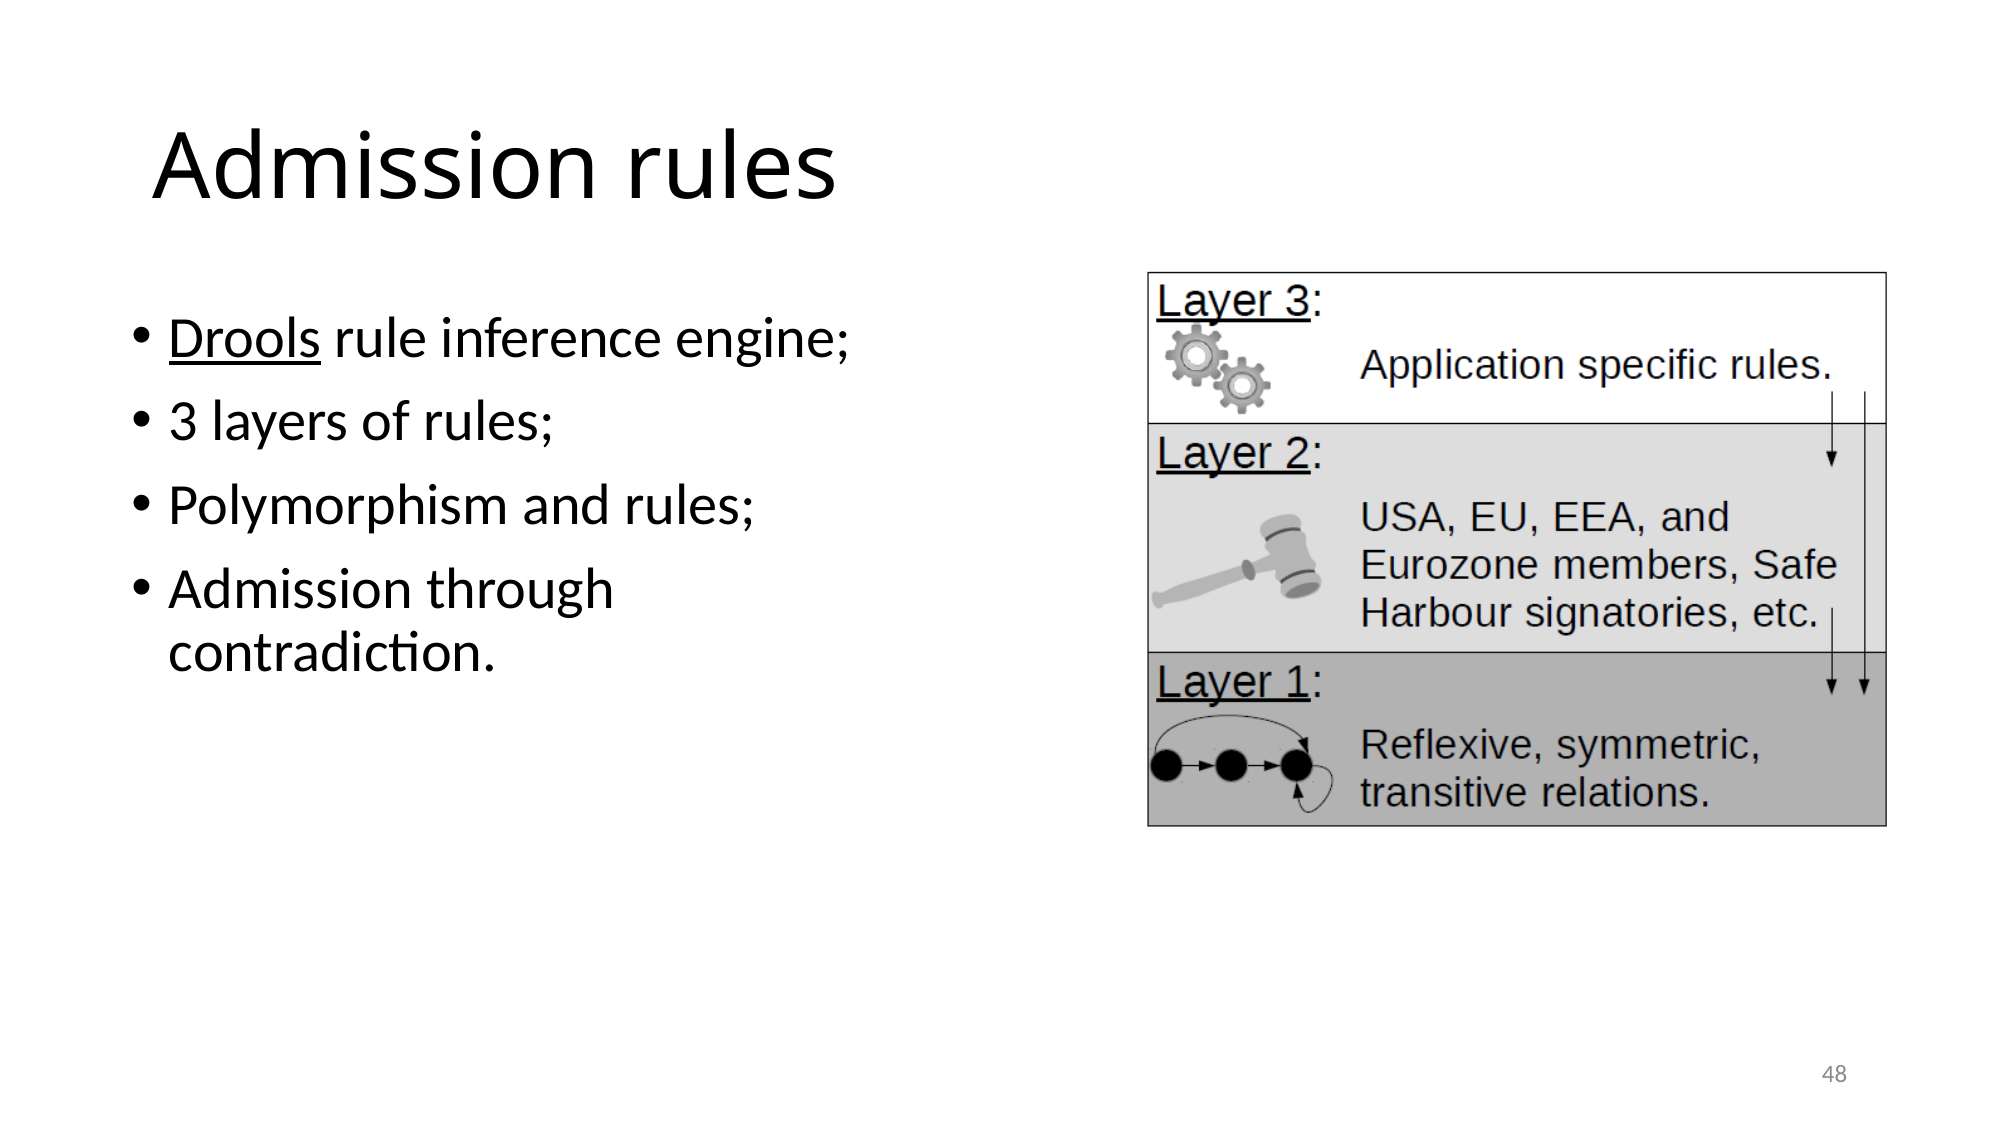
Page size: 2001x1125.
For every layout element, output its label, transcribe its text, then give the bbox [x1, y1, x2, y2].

picture [1140, 262, 1897, 838]
text_box Drools rule inference engine; 3 layers of rules; Polymorphism and rules; Admission through contradiction. [116, 299, 942, 1014]
slide_number <number> [1412, 1042, 1863, 1103]
title Admission rules [137, 59, 1863, 278]
